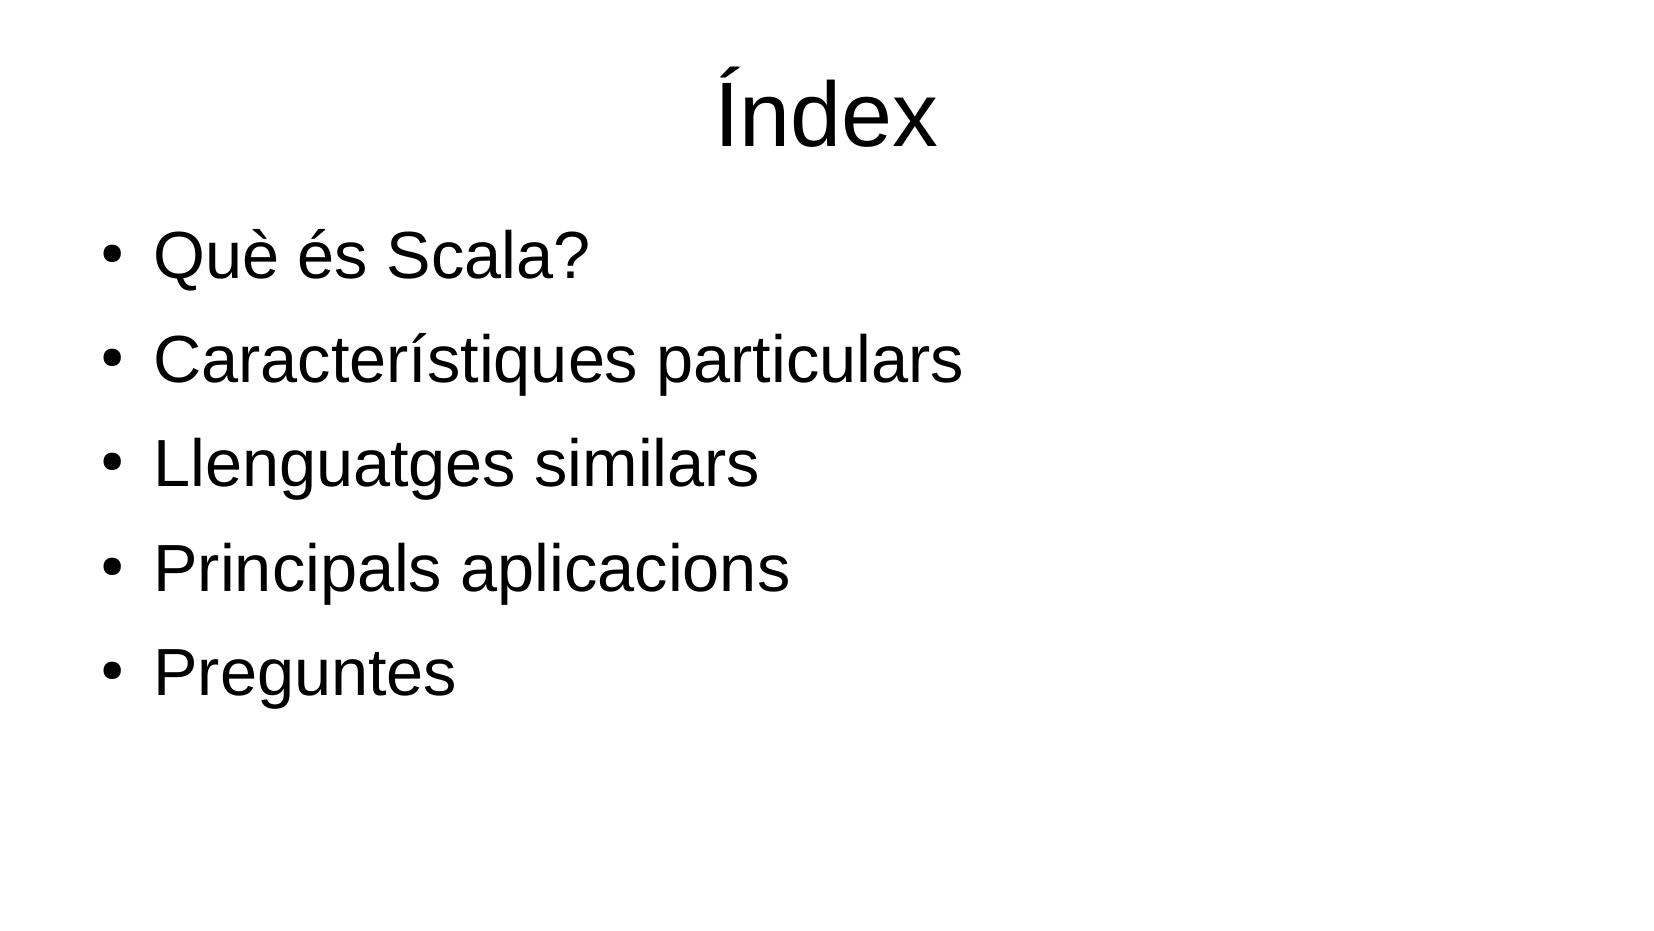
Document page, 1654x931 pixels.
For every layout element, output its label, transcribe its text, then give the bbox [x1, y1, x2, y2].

list Què és Scala? Característiques particulars Llenguatges similars Principals aplicacions Preguntes [82, 217, 1571, 758]
title Índex [82, 37, 1571, 193]
